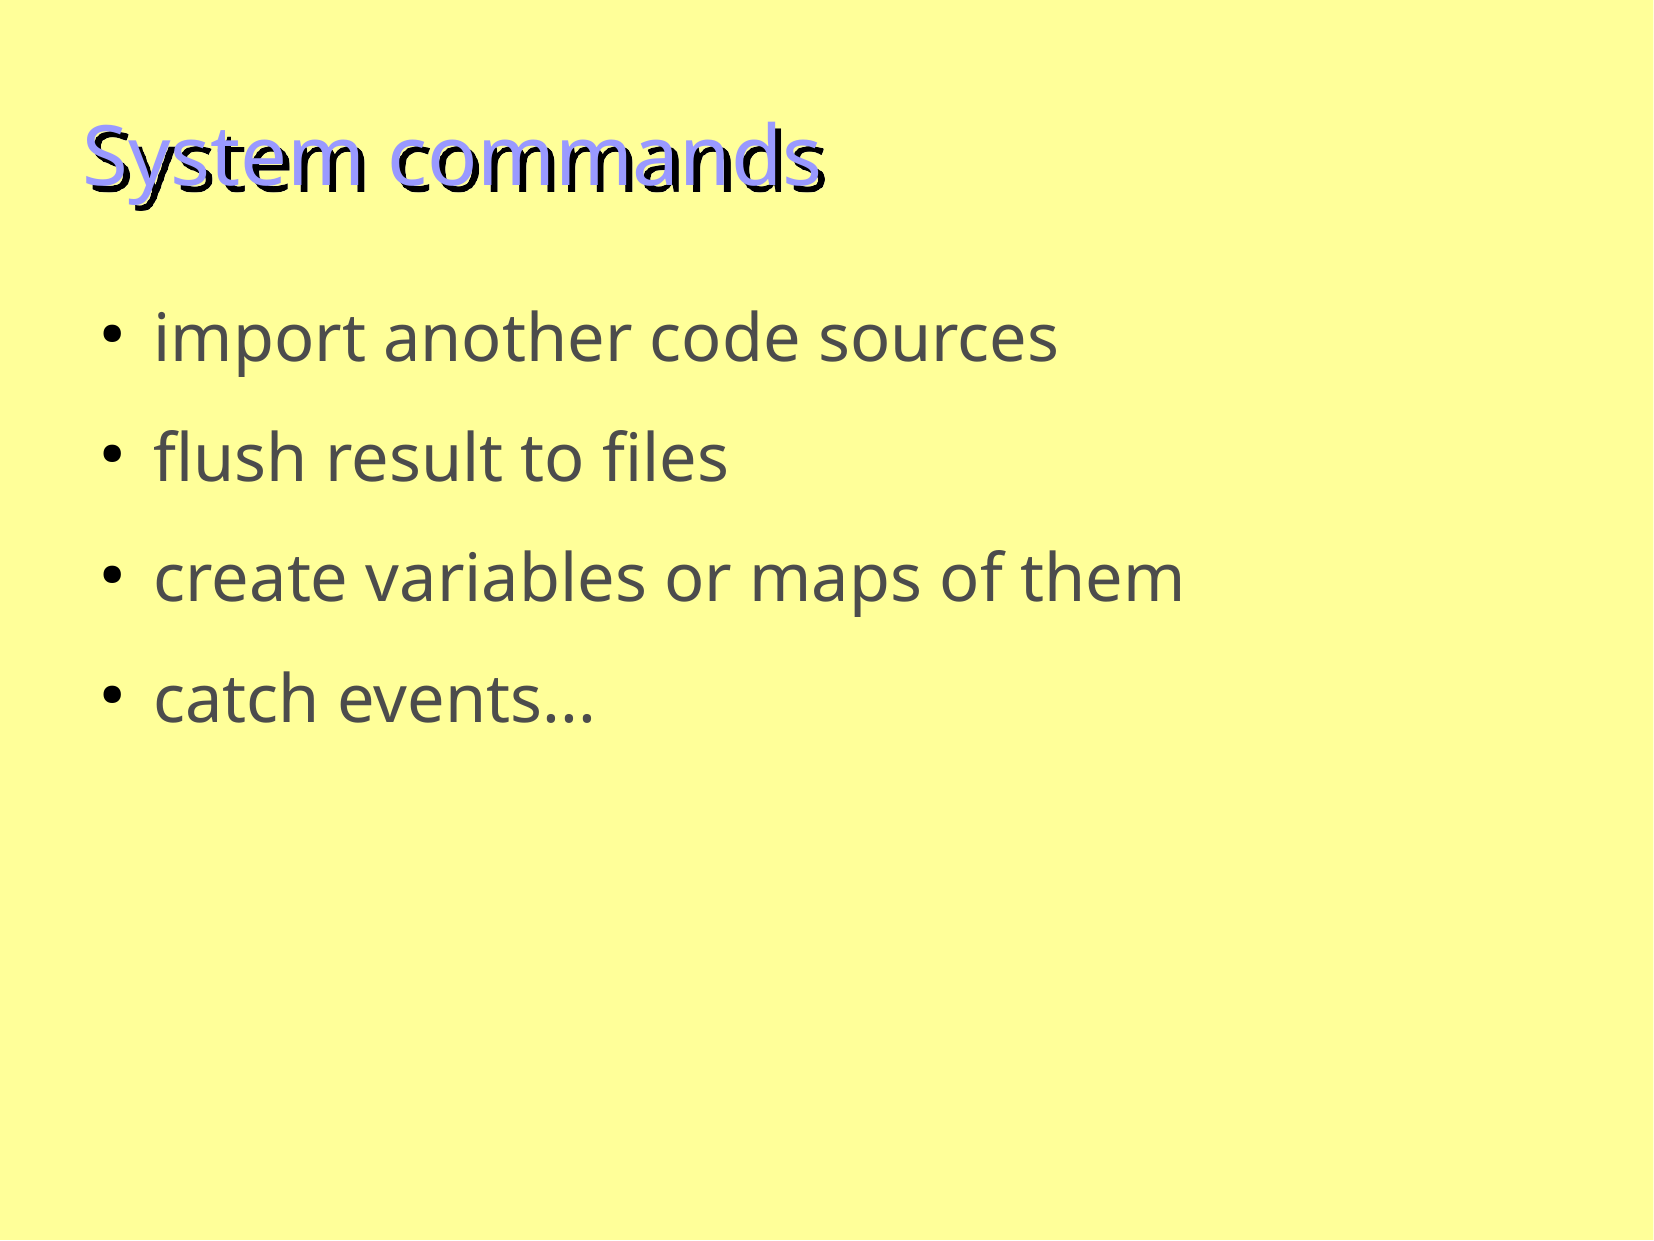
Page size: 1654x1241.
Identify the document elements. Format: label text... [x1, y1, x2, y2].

title System commands [82, 49, 1571, 257]
list import another code sources flush result to files create variables or maps of them catch events... [82, 290, 1538, 1010]
